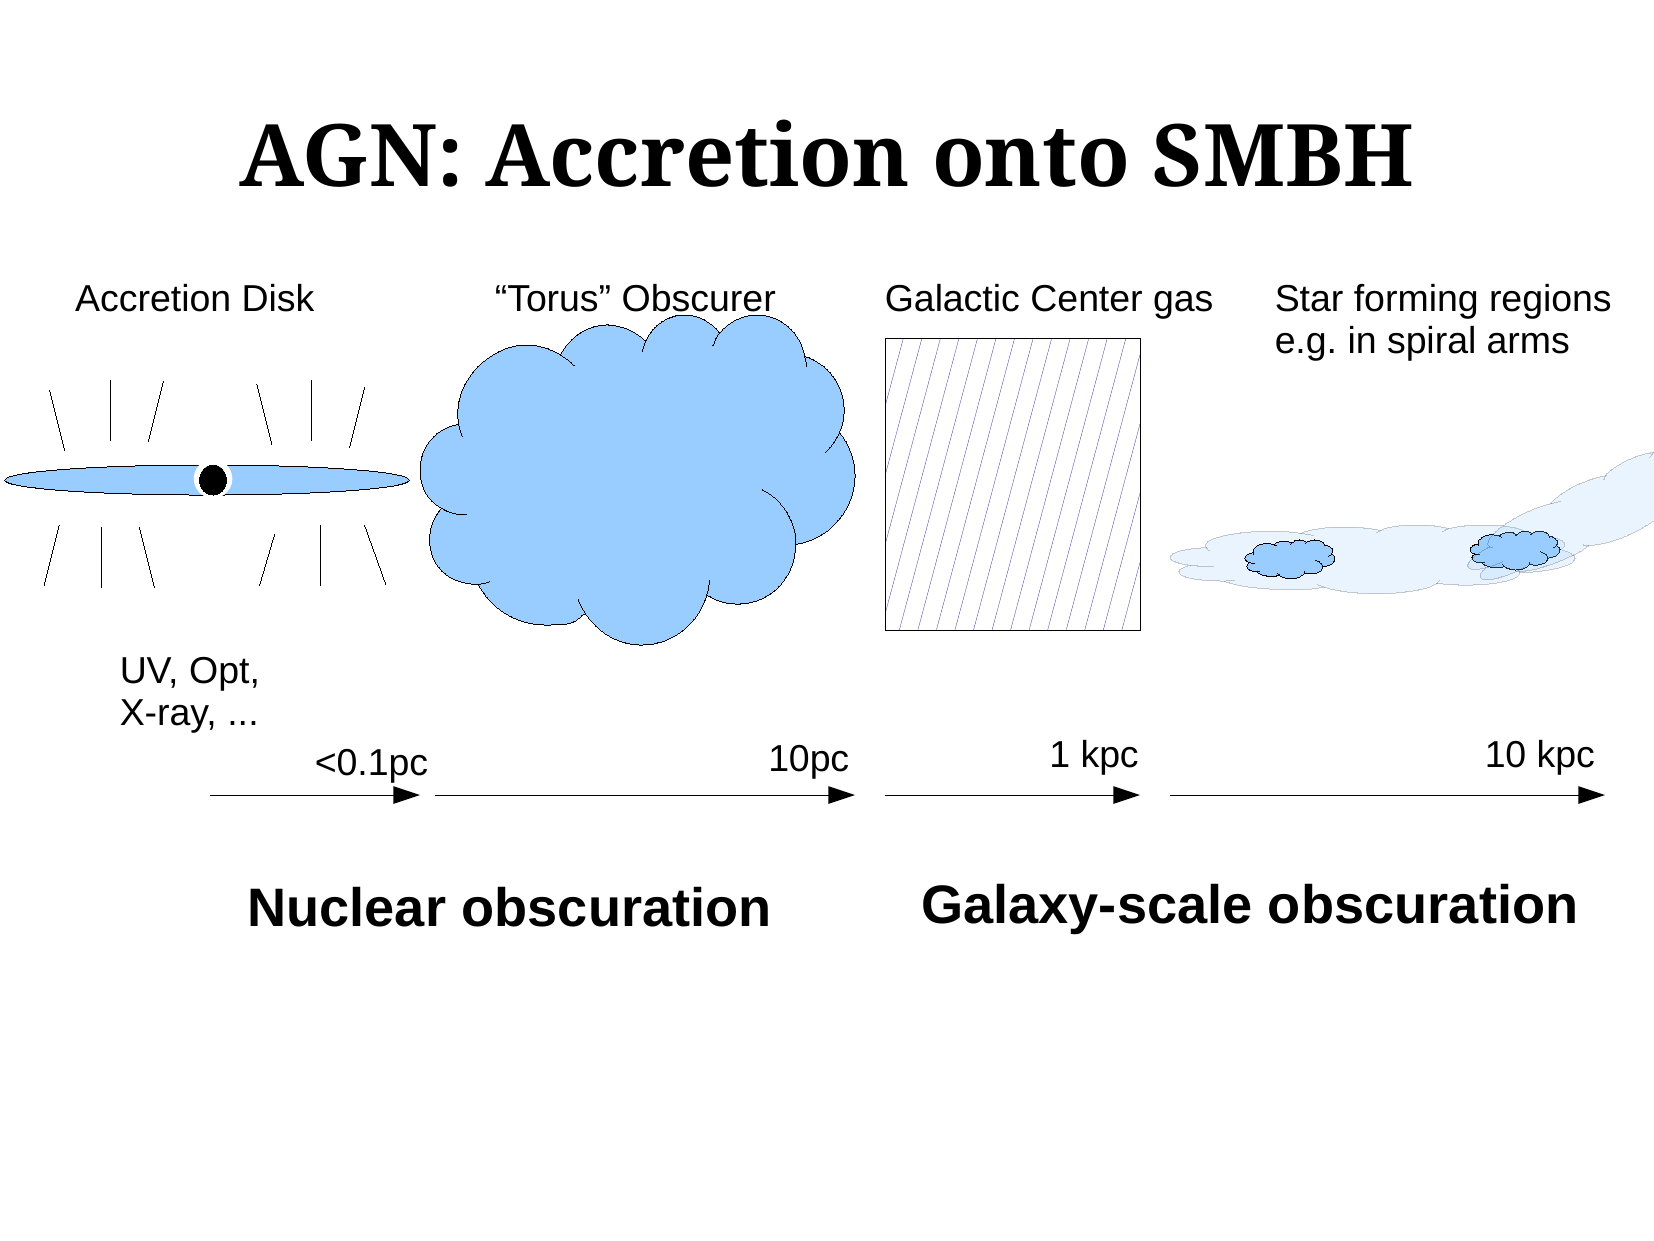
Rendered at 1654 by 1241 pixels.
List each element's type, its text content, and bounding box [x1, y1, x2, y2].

title AGN: Accretion onto SMBH [82, 49, 1571, 257]
text_box [1170, 451, 1654, 594]
text_box Galaxy-scale obscuration [900, 867, 1601, 1004]
text_box Nuclear obscuration [225, 870, 796, 946]
text_box 10pc [753, 729, 874, 829]
text_box Star forming regions e.g. in spiral arms [1260, 270, 1636, 369]
text_box [885, 369, 1141, 631]
text_box [4, 459, 410, 499]
text_box <0.1pc [300, 734, 451, 834]
text_box “Torus” Obscurer [480, 270, 811, 399]
text_box Galactic Center gas [870, 270, 1246, 369]
text_box 1 kpc [1034, 726, 1200, 826]
text_box [420, 358, 856, 646]
text_box UV, Opt, X-ray, ... [105, 641, 286, 741]
text_box Accretion Disk [60, 270, 391, 399]
text_box 10 kpc [1470, 726, 1636, 826]
